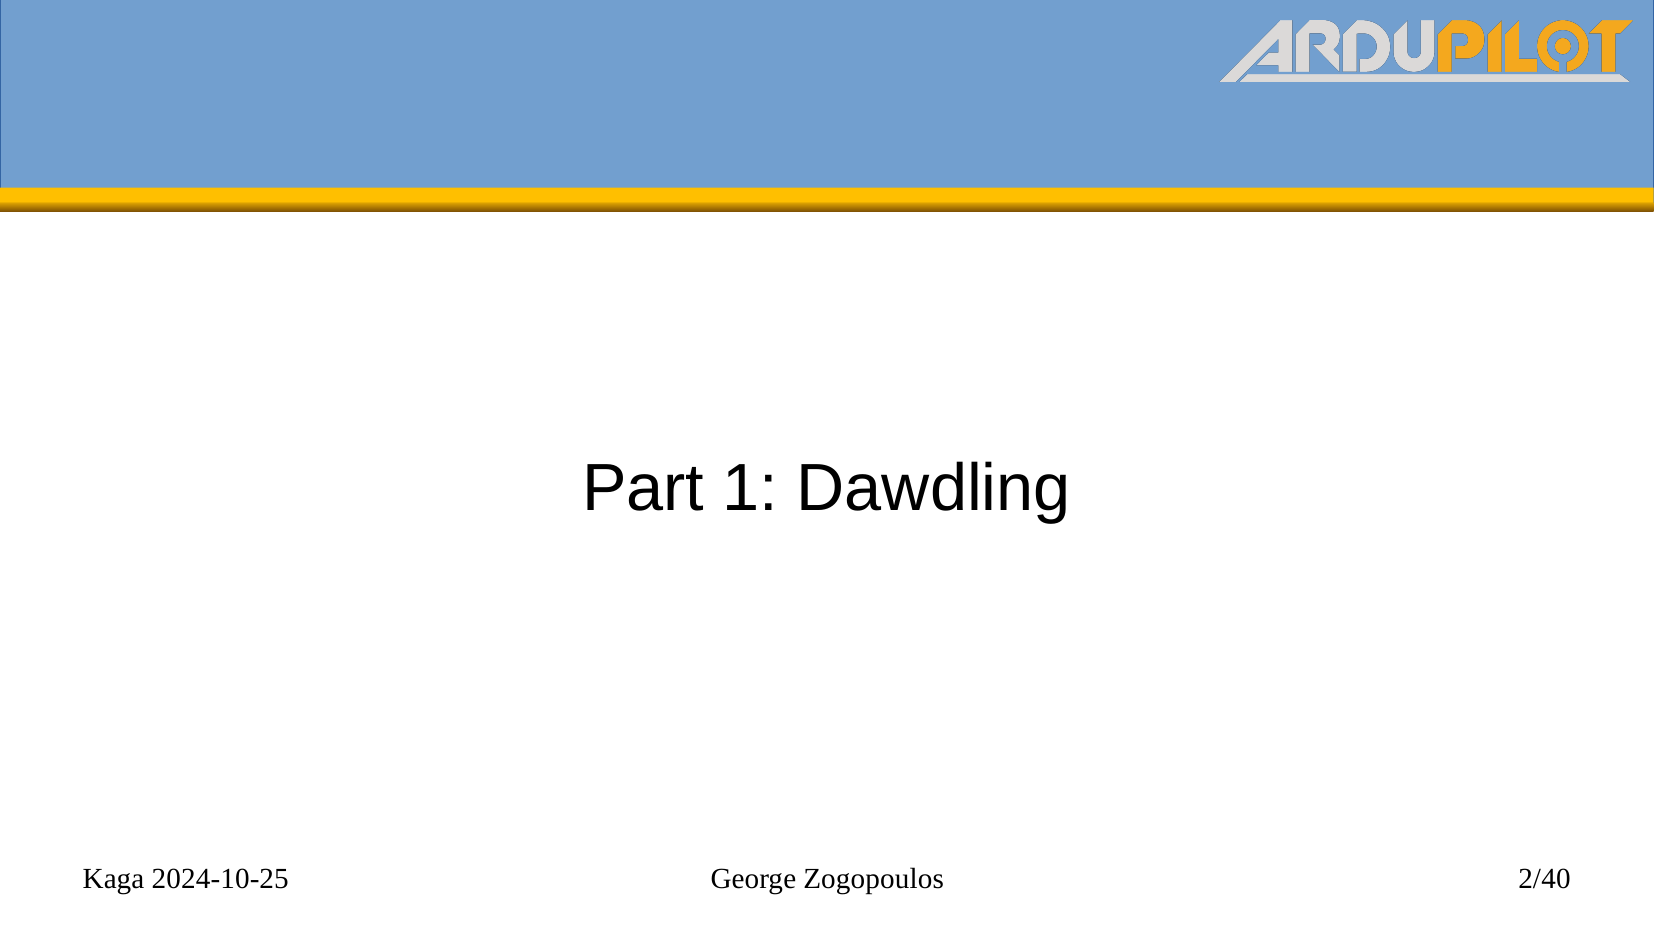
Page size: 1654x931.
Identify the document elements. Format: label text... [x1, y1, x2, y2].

picture [1219, 20, 1633, 82]
subtitle Part 1: Dawdling [82, 217, 1571, 757]
